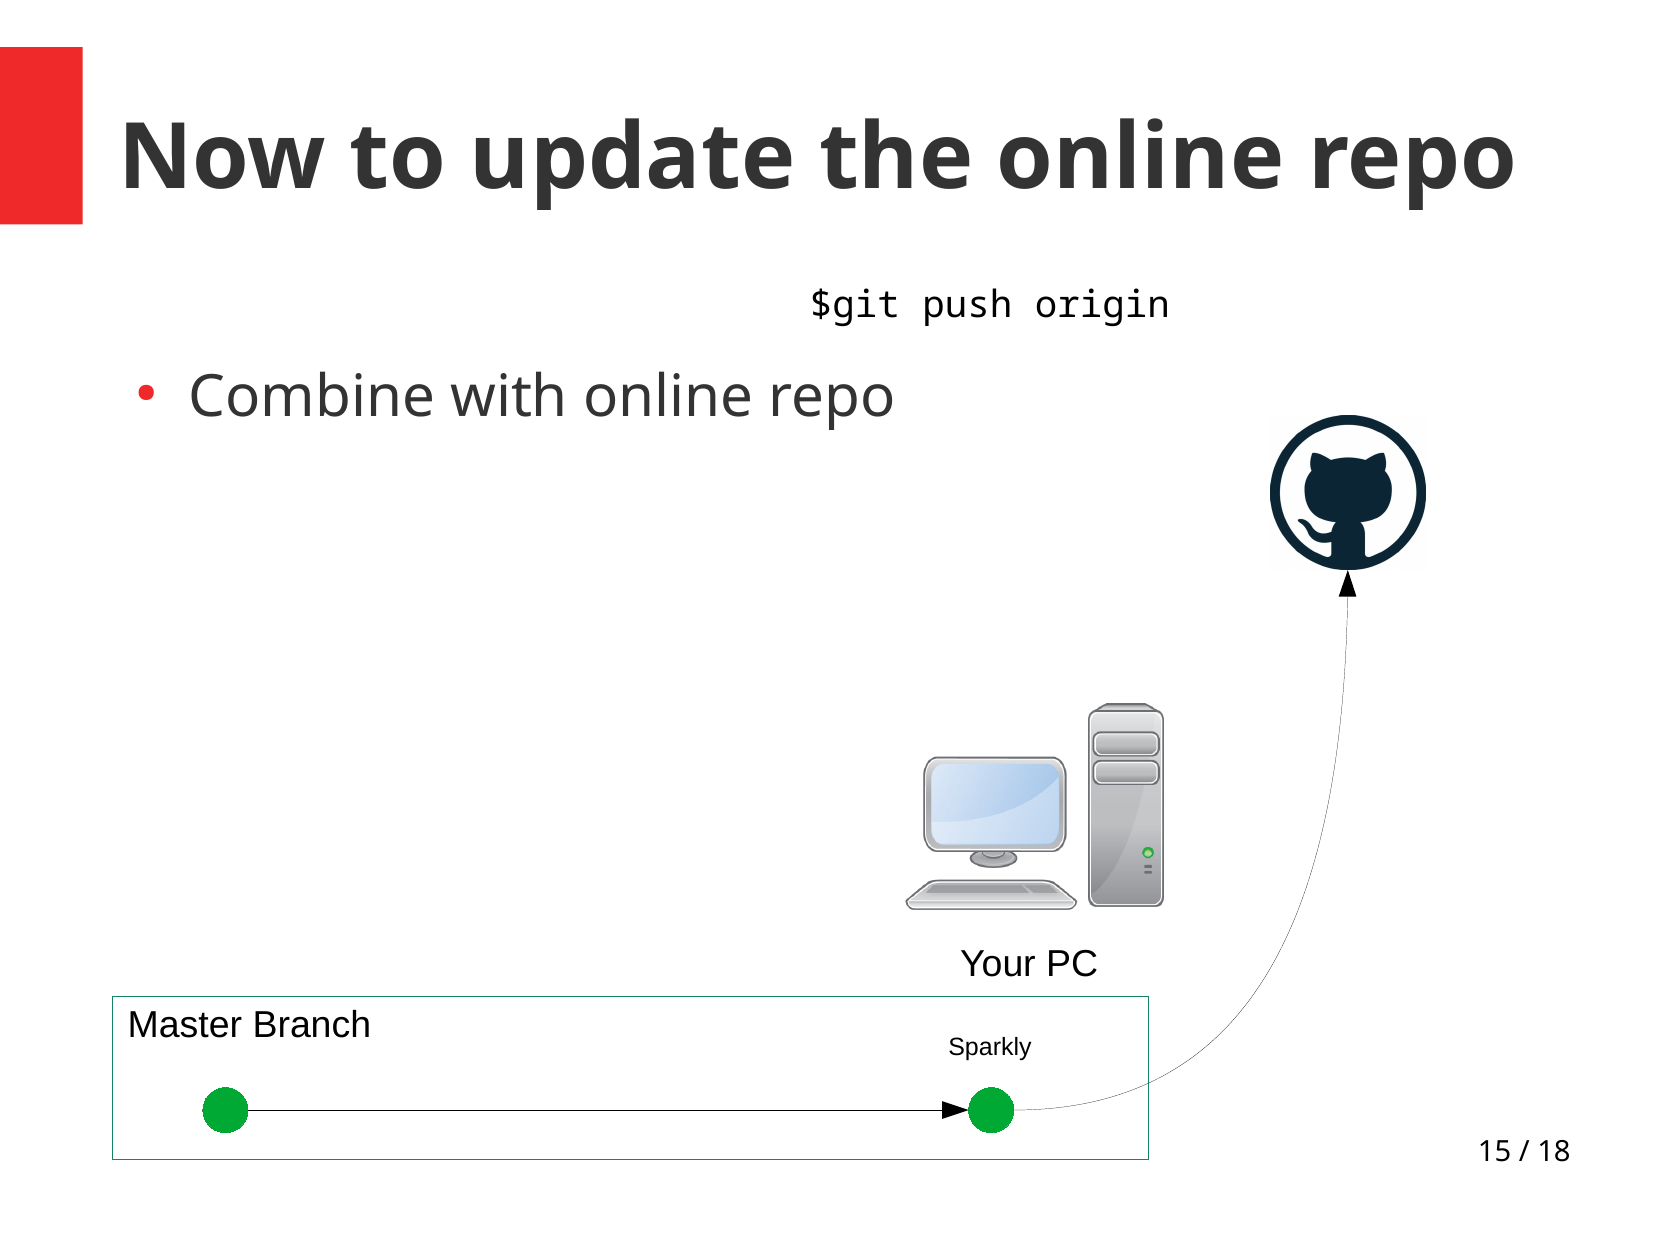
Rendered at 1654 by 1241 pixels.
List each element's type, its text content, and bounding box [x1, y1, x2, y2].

text_box Master Branch [112, 996, 1149, 1160]
list Combine with online repo [118, 354, 1536, 1074]
picture [895, 703, 1164, 920]
title Now to update the online repo [118, 49, 1571, 257]
text_box Sparkly [933, 1025, 1047, 1069]
text_box Your PC [894, 934, 1165, 992]
text_box [968, 1087, 1014, 1133]
picture [1270, 415, 1426, 571]
text_box $git push origin [795, 270, 1185, 323]
text_box [202, 1087, 248, 1133]
